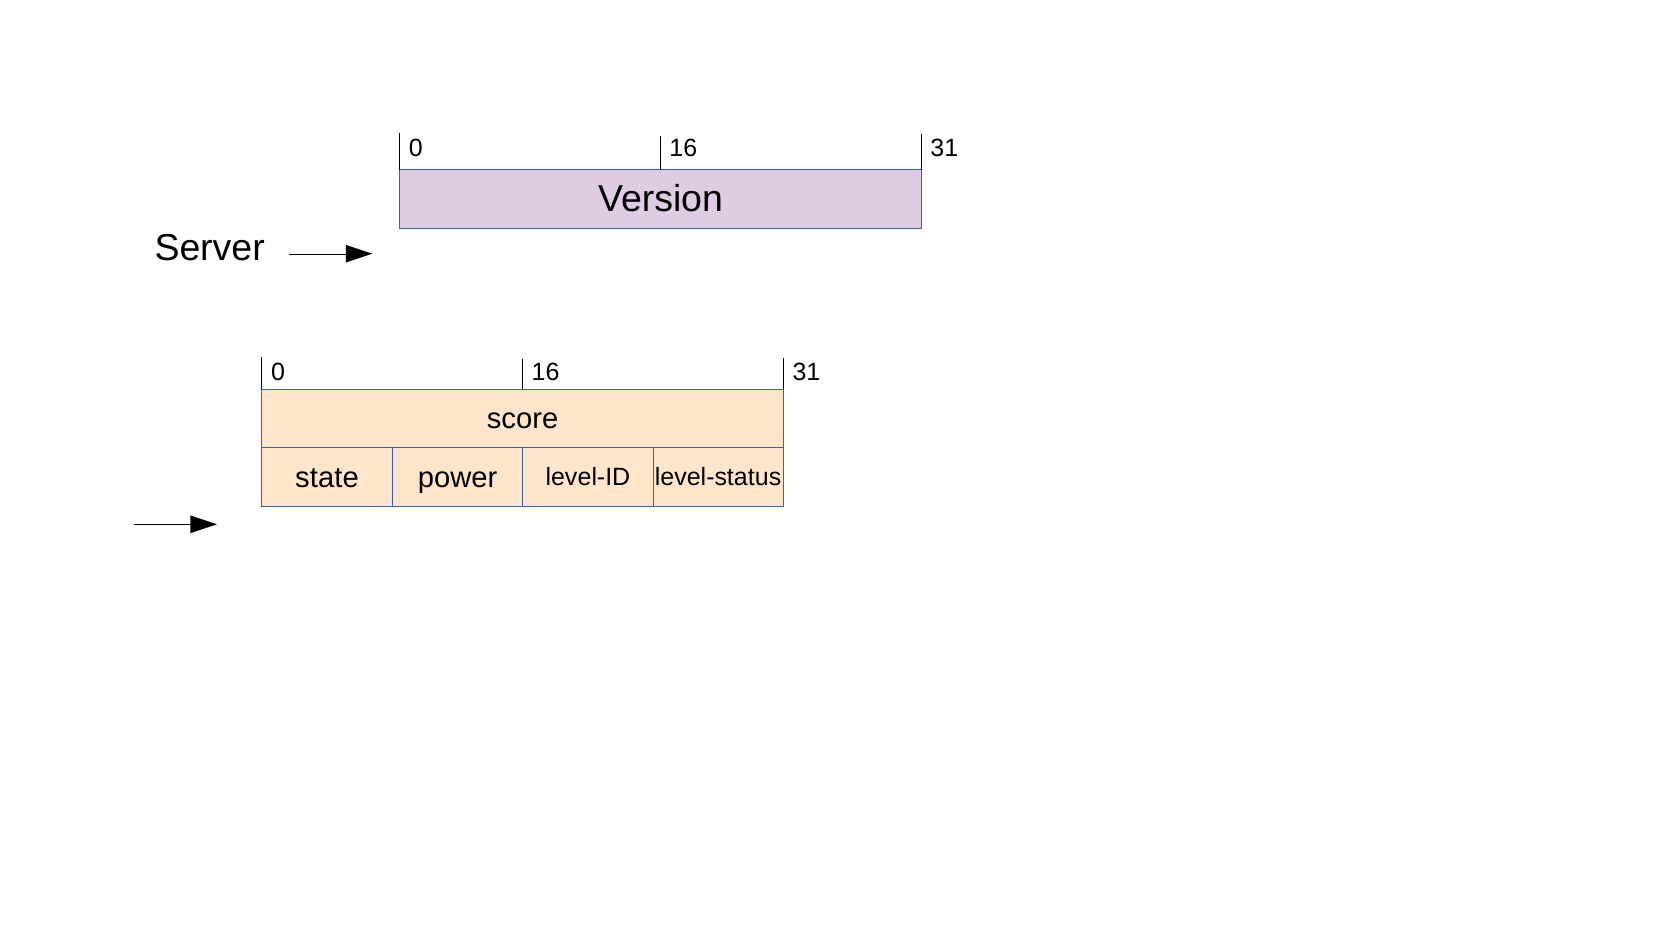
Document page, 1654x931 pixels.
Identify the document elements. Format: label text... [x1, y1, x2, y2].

text_box Server [139, 218, 280, 276]
text_box 16 [654, 126, 713, 170]
text_box Version [399, 169, 922, 229]
text_box 0 [394, 126, 438, 170]
text_box state [261, 448, 393, 507]
text_box score [261, 389, 784, 448]
text_box level-ID [522, 447, 654, 507]
text_box 0 [256, 350, 301, 394]
text_box 16 [516, 350, 575, 389]
text_box level-status [654, 447, 784, 507]
text_box 31 [915, 126, 974, 170]
text_box 31 [777, 350, 836, 394]
text_box power [393, 448, 522, 507]
